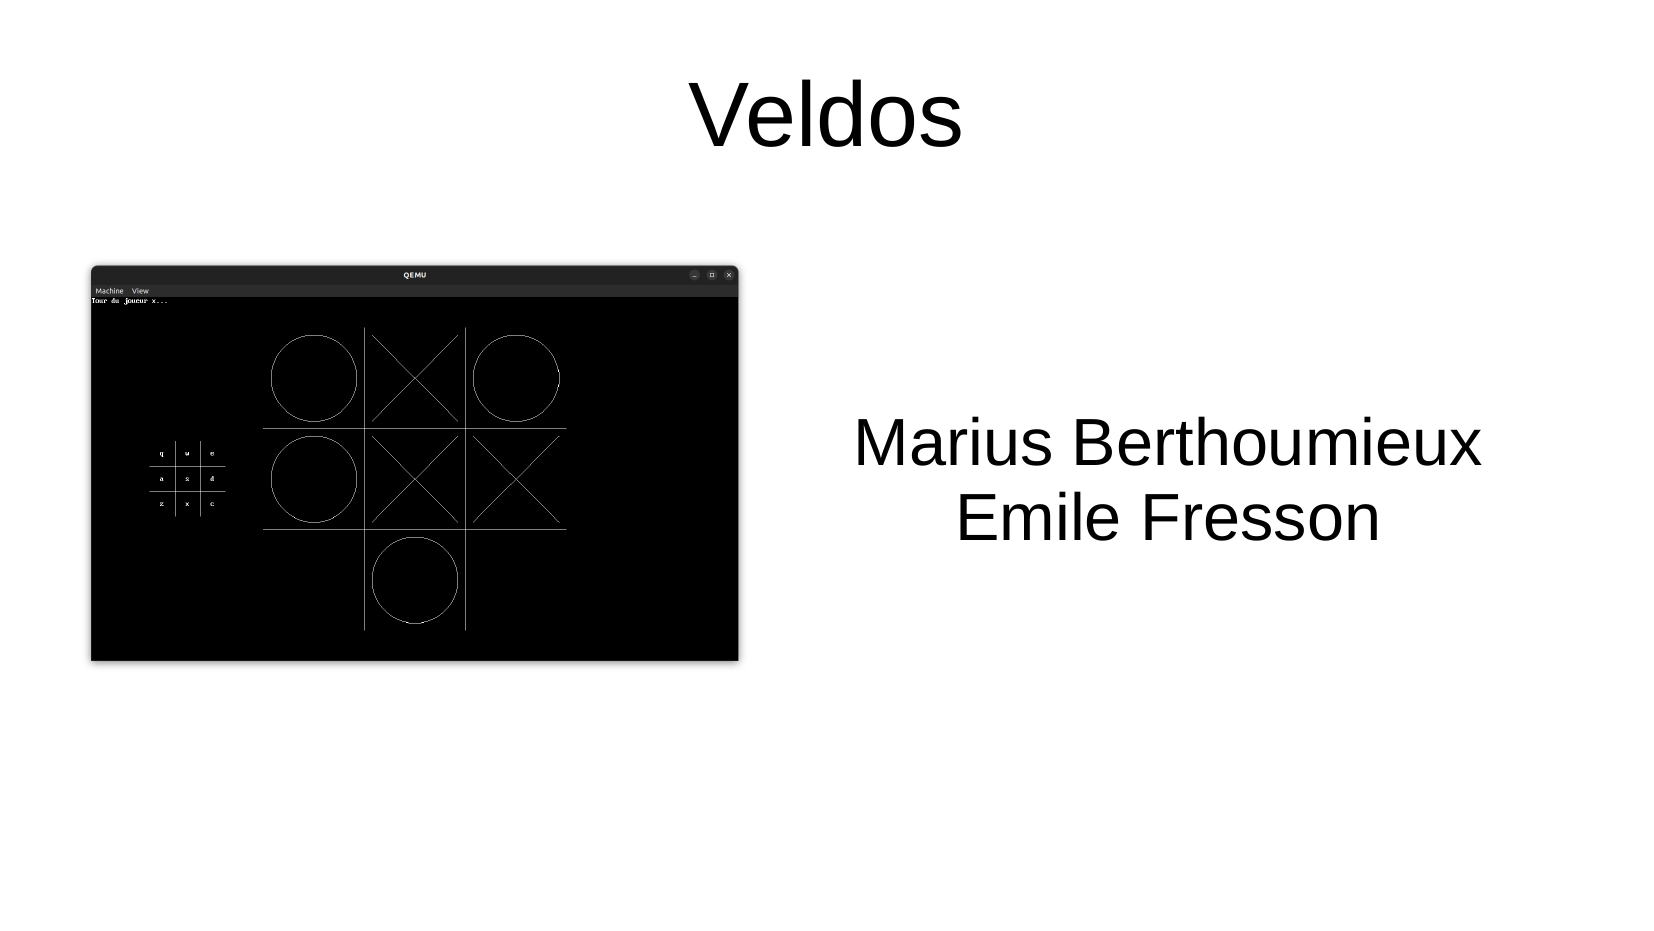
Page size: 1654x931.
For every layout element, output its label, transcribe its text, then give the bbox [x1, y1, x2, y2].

picture [78, 254, 751, 676]
title Veldos [82, 37, 1571, 193]
subtitle Marius Berthoumieux Emile Fresson [799, 337, 1538, 623]
